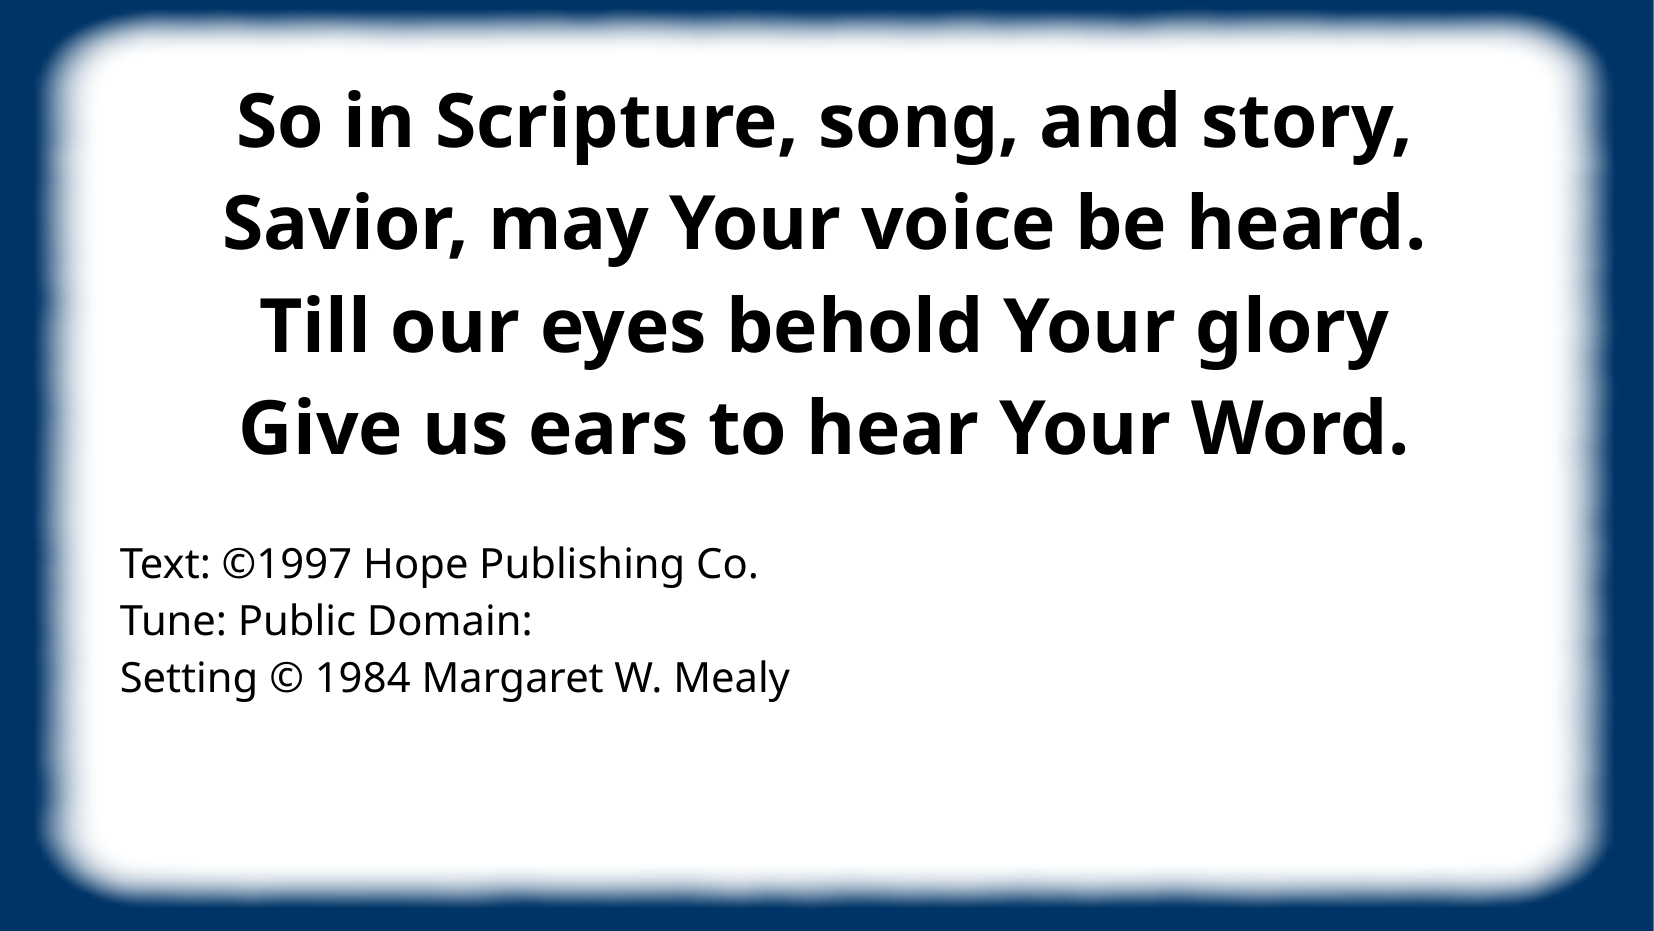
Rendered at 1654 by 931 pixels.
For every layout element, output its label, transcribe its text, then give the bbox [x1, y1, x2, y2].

text_box So in Scripture, song, and story, Savior, may Your voice be heard. Till our eyes behold Your glory Give us ears to hear Your Word. Text: ©1997 Hope Publishing Co. Tune: Public Domain: Setting © 1984 Margaret W. Mealy [105, 60, 1546, 697]
picture [0, 0, 1654, 931]
